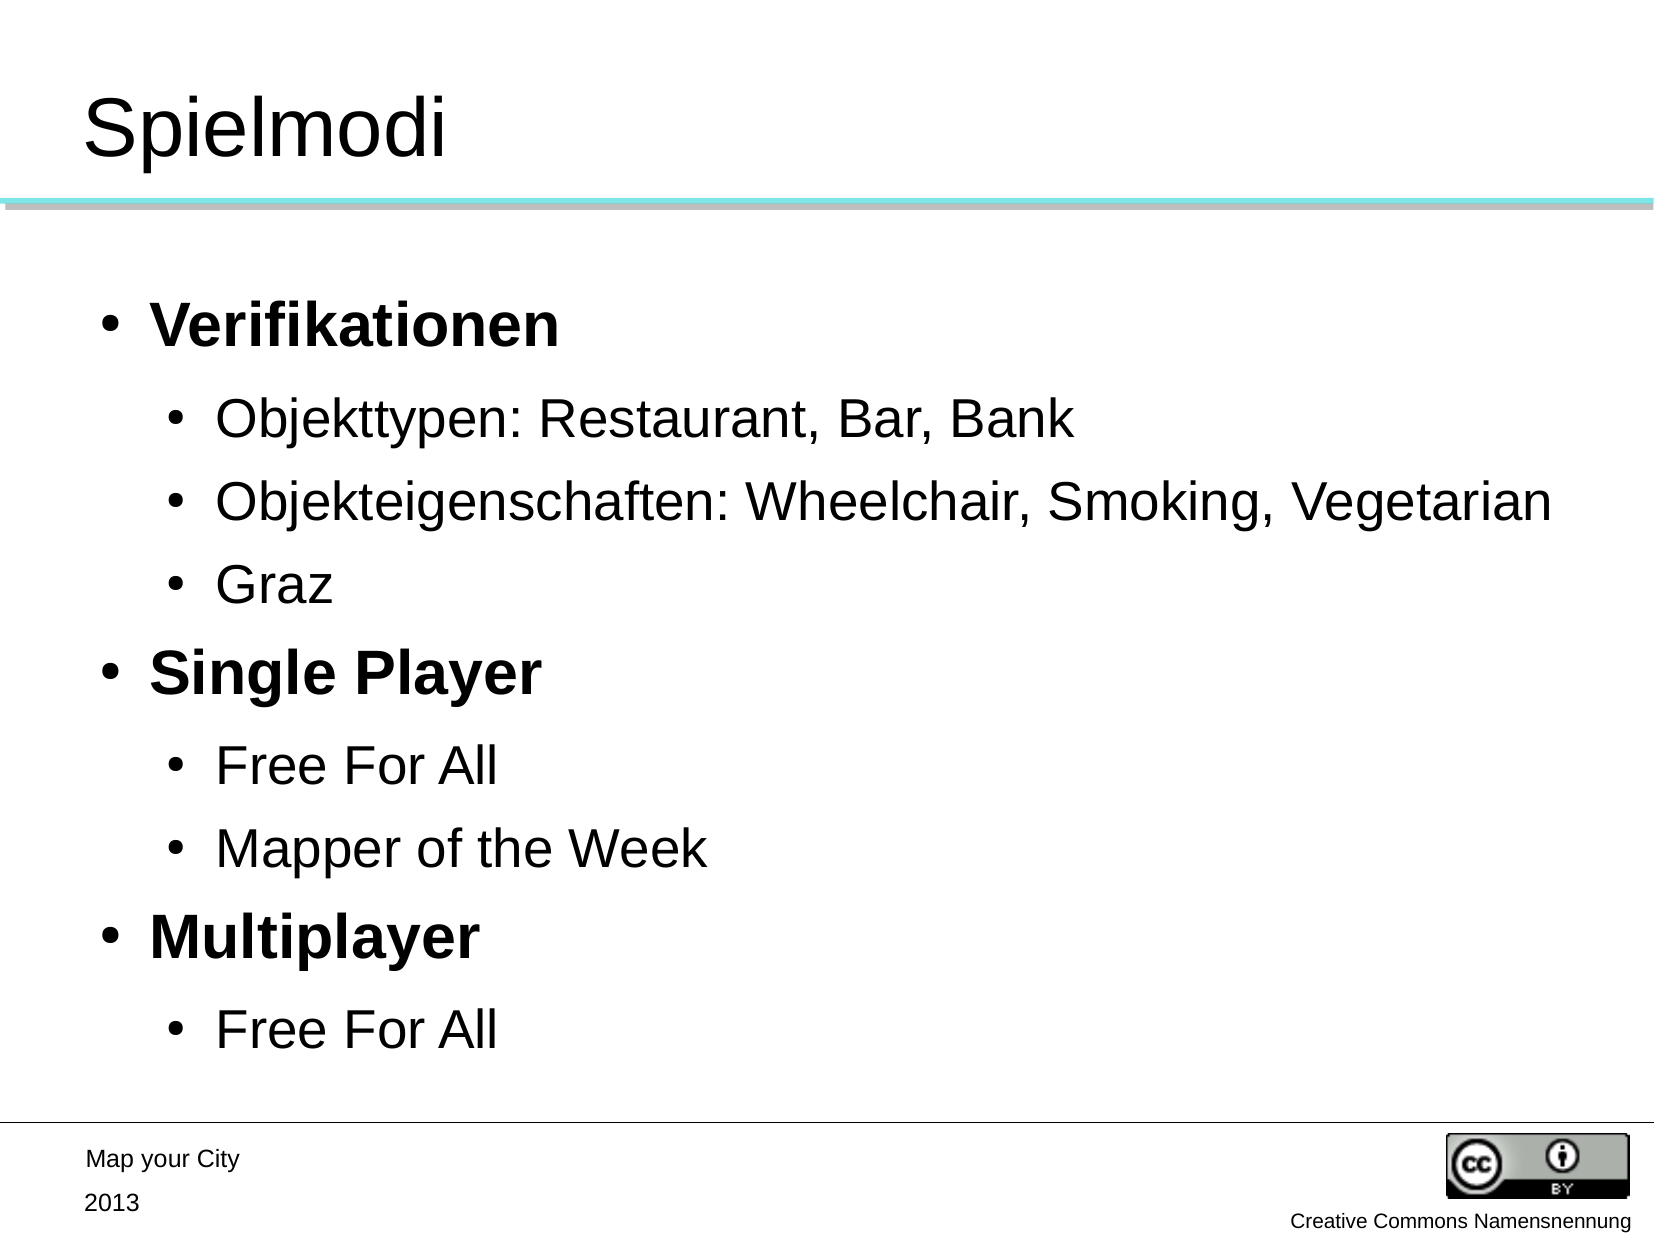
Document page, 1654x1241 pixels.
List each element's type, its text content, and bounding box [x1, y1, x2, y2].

text_box Map your City [70, 1137, 308, 1180]
picture [1446, 1133, 1630, 1199]
text_box Creative Commons Namensnennung [1275, 1202, 1654, 1241]
list Verifikationen Objekttypen: Restaurant, Bar, Bank Objekteigenschaften: Wheelchair, Smoking, Vegetarian Graz Single Player Free For All Mapper of the Week Multiplayer Free For All [82, 290, 1571, 1109]
text_box 2013 [69, 1181, 674, 1225]
title Spielmodi [82, 81, 1571, 175]
